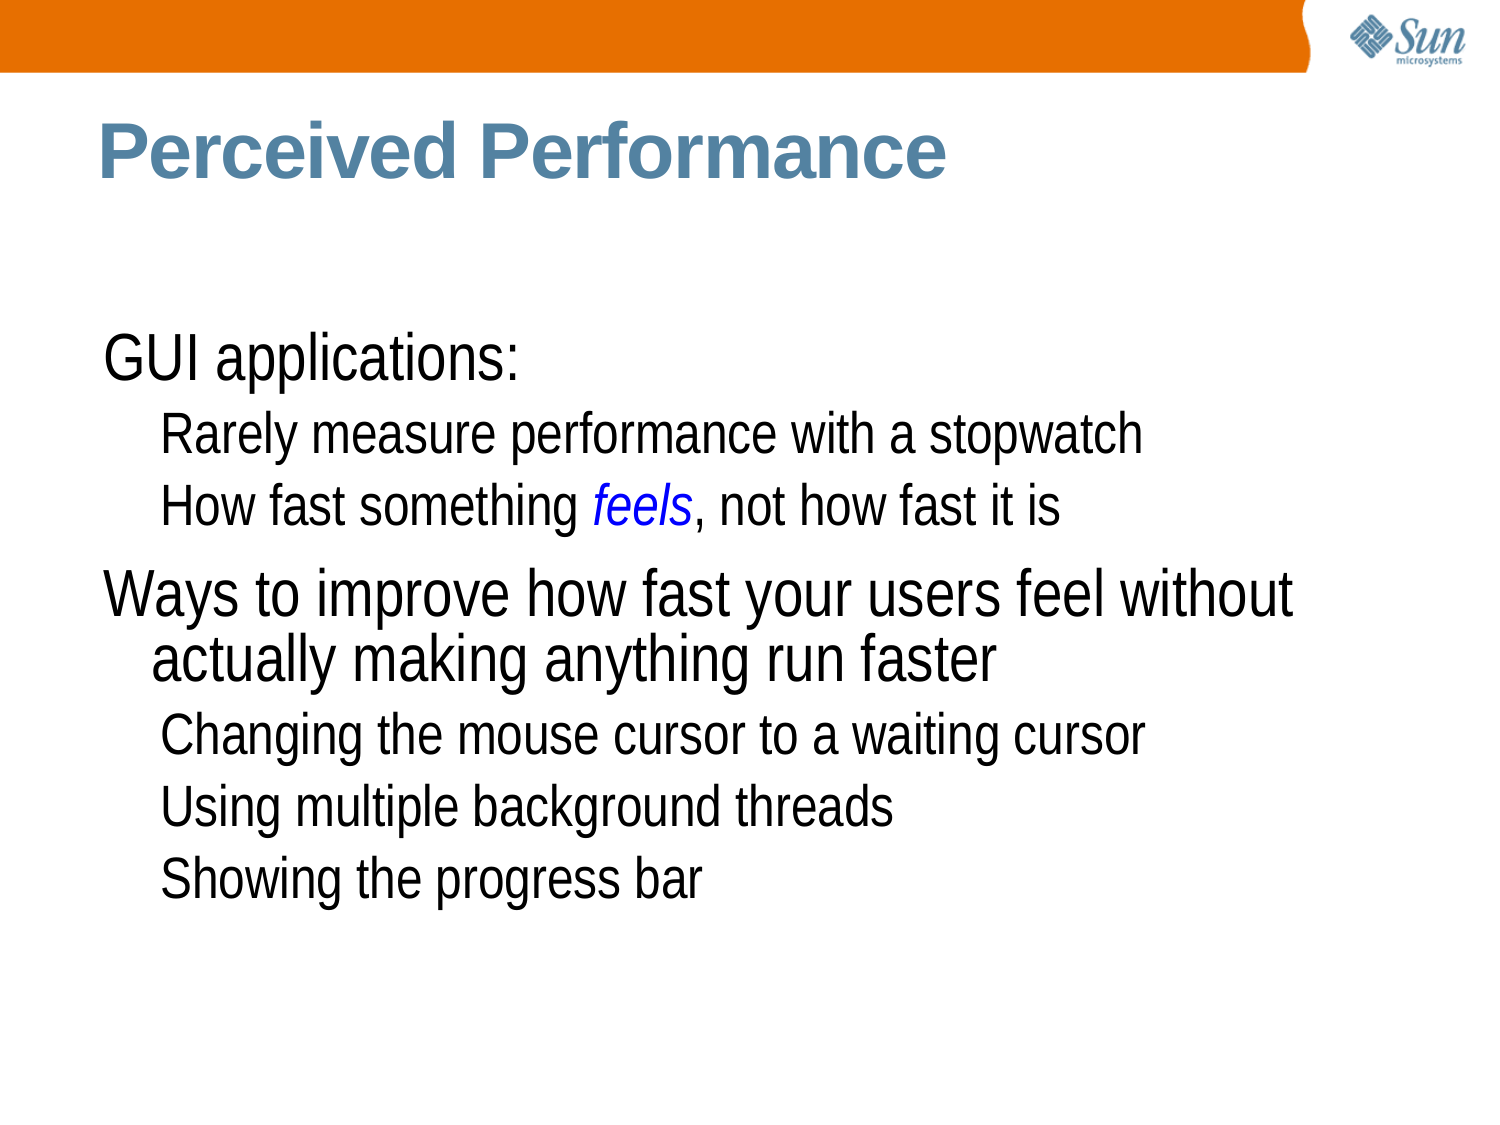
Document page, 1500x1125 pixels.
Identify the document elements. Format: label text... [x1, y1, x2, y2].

list GUI applications: Rarely measure performance with a stopwatch How fast something feels, not how fast it is Ways to improve how fast your users feel without actually making anything run faster Changing the mouse cursor to a waiting cursor Using multiple background threads Showing the progress bar [83, 328, 1455, 1048]
title Perceived Performance [97, 115, 1460, 222]
picture [0, 0, 1500, 75]
